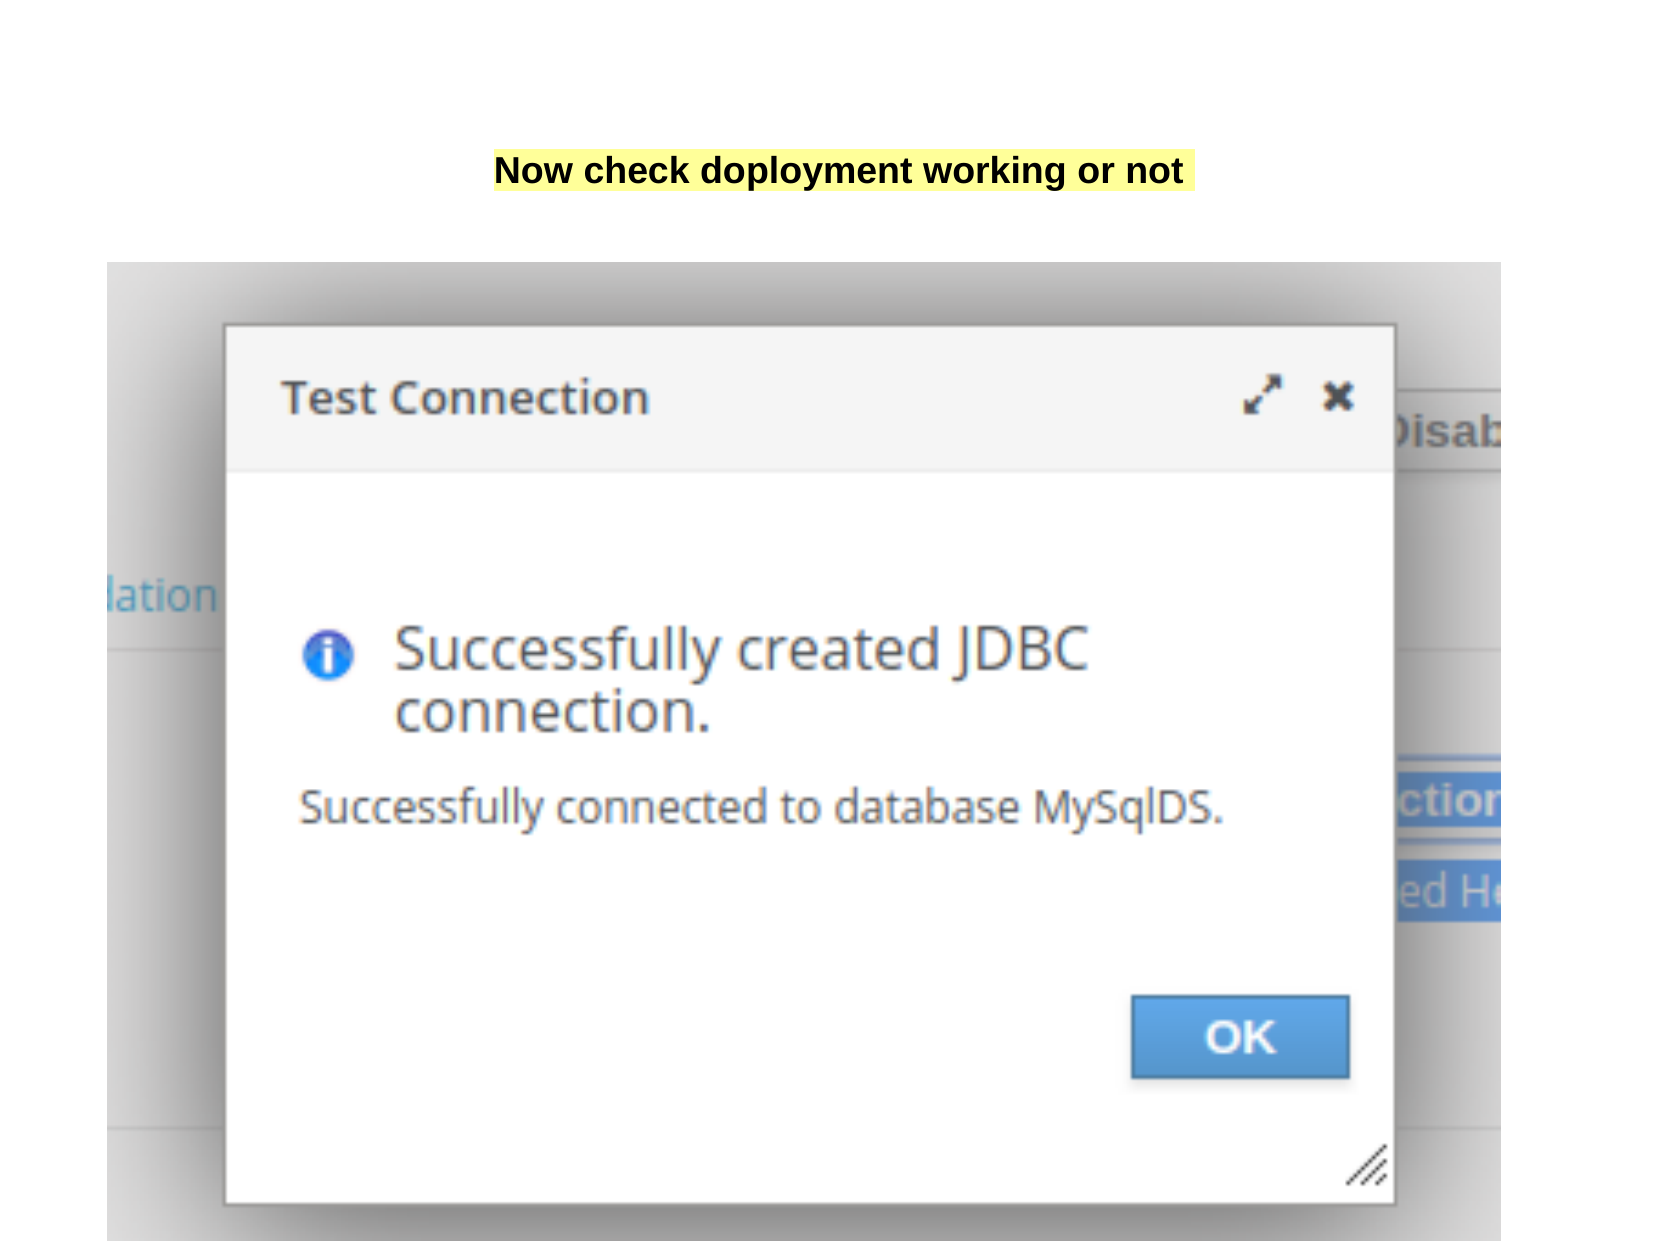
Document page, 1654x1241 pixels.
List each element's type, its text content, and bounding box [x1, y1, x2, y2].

text_box Now check doployment working or not [35, 141, 1654, 199]
picture [107, 262, 1501, 1241]
